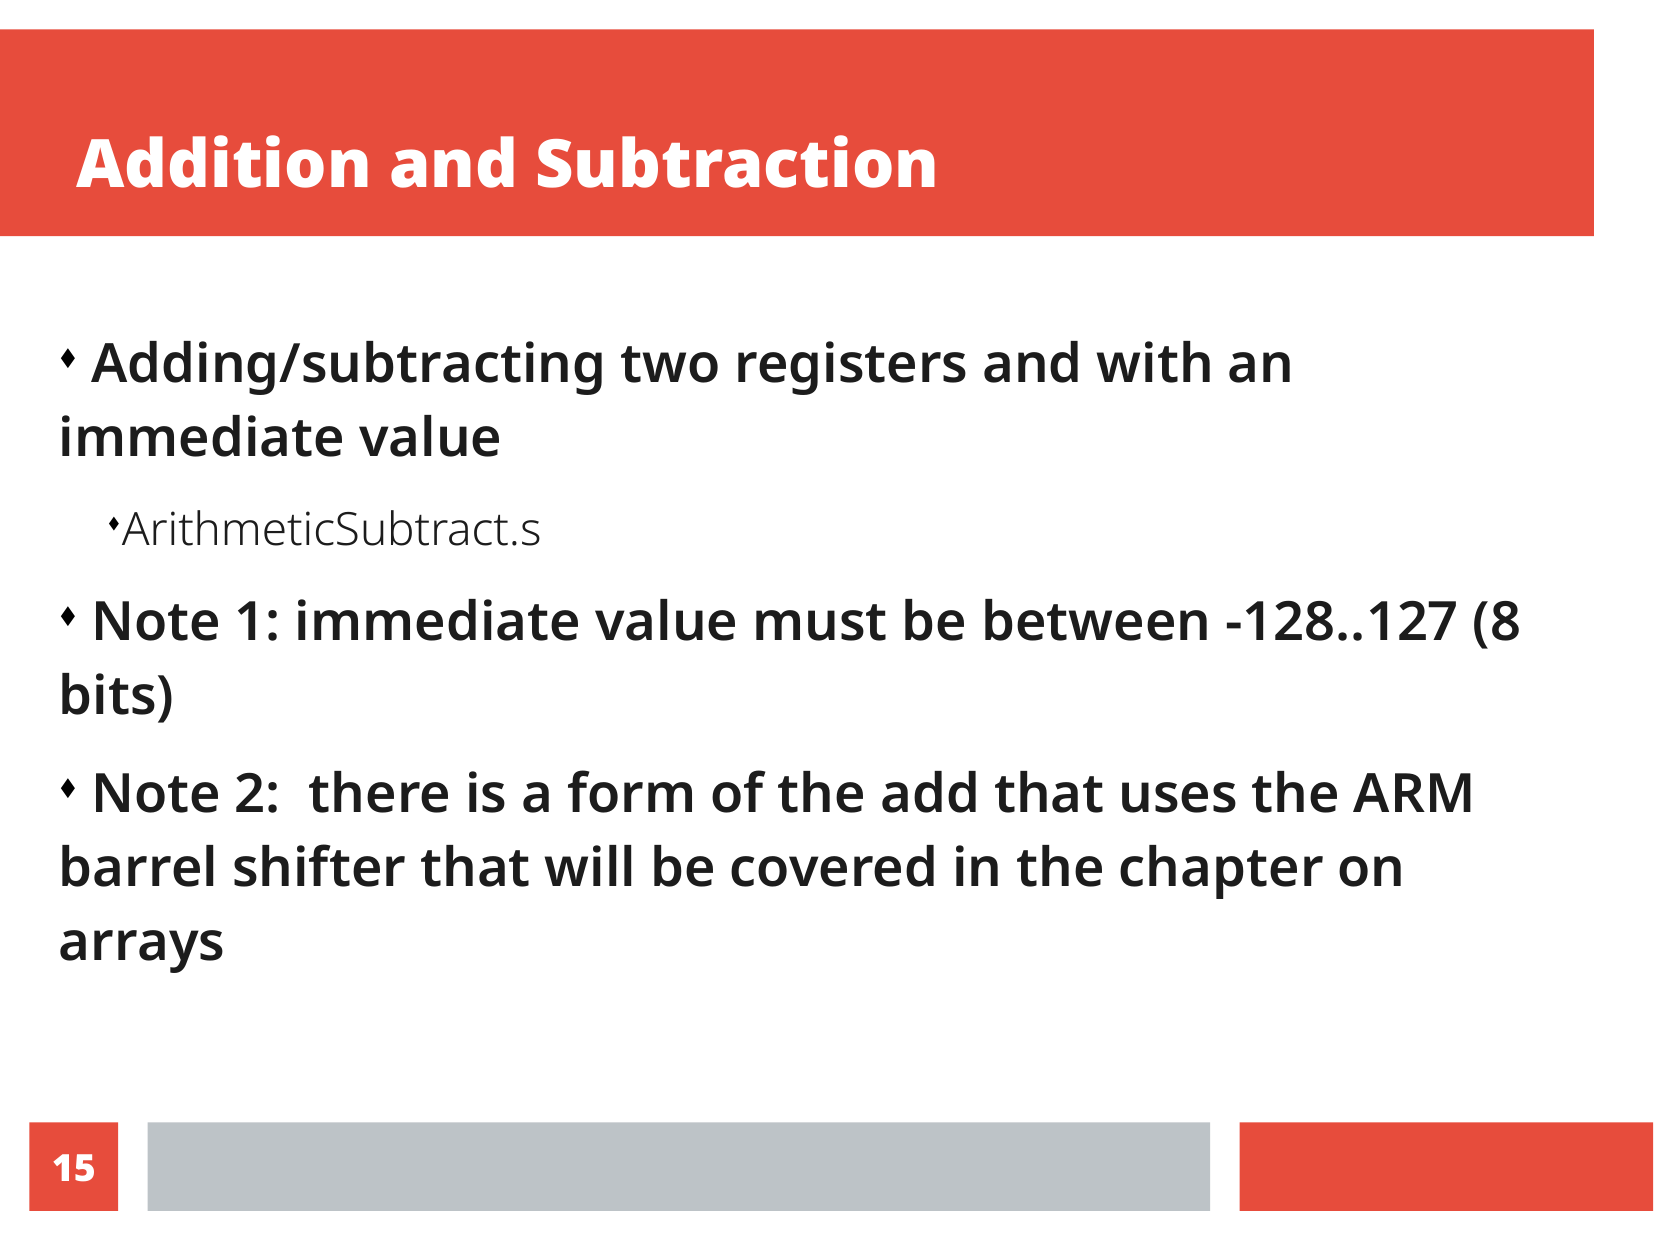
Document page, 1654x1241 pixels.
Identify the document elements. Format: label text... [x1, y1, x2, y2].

list Adding/subtracting two registers and with an immediate value ArithmeticSubtract.s Note 1: immediate value must be between -128..127 (8 bits) Note 2: there is a form of the add that uses the ARM barrel shifter that will be covered in the chapter on arrays [58, 324, 1565, 1093]
title Addition and Subtraction [58, 59, 1594, 207]
